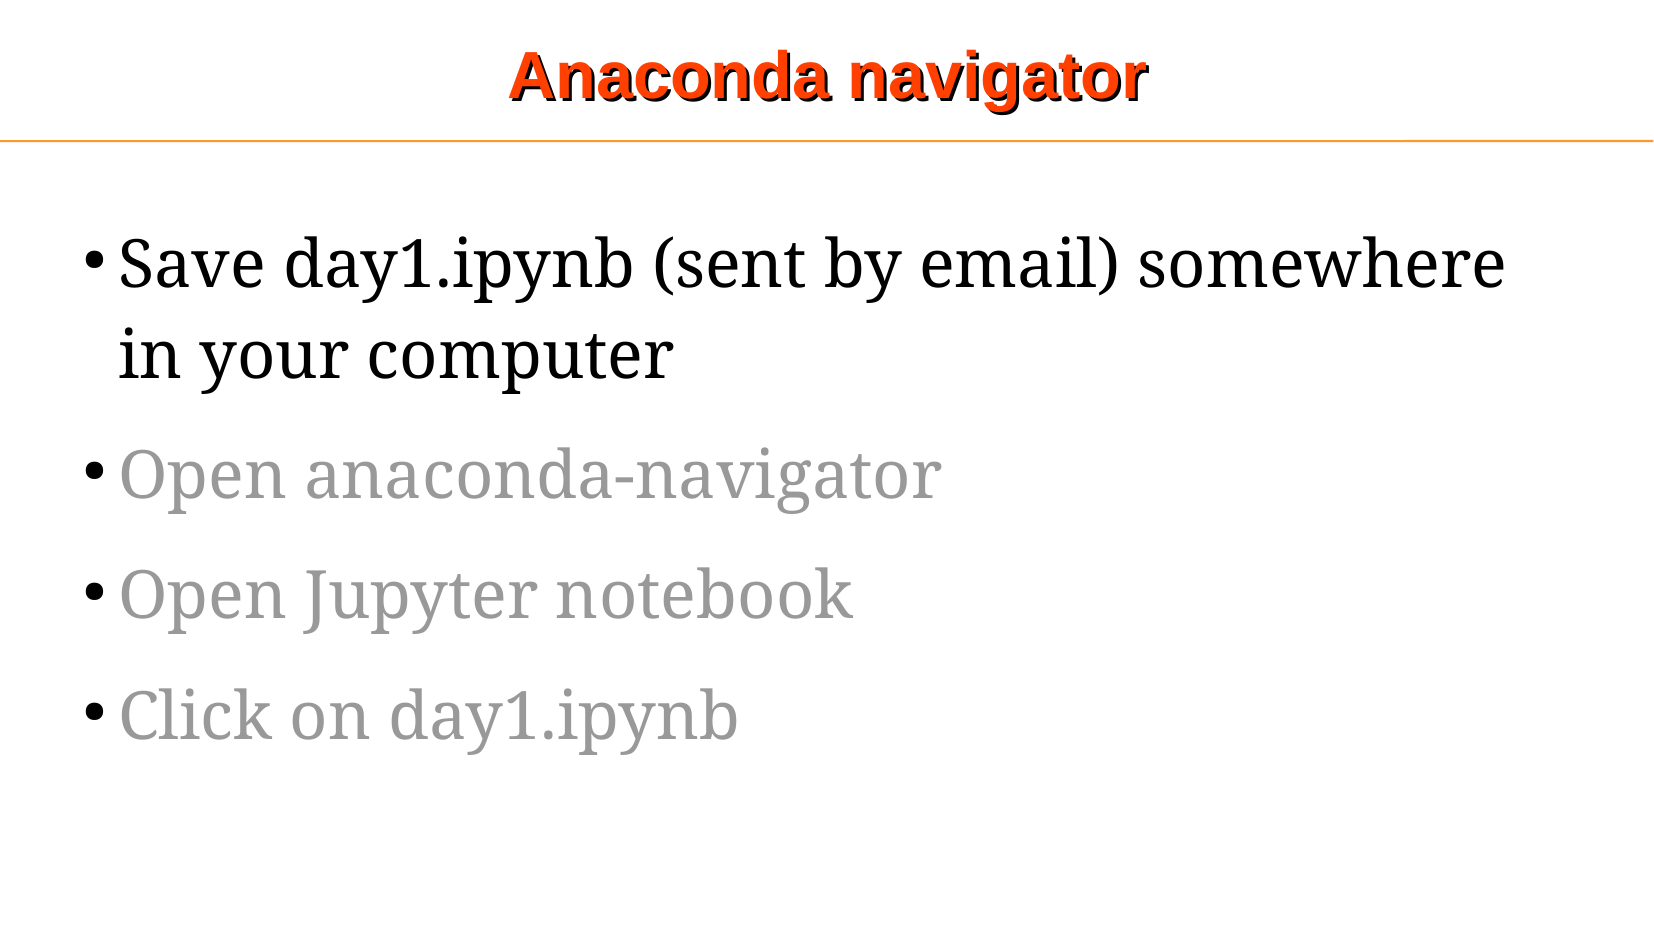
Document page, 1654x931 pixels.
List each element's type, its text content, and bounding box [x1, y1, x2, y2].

subtitle Save day1.ipynb (sent by email) somewhere in your computer Open anaconda-navigator Open Jupyter notebook Click on day1.ipynb [82, 217, 1571, 758]
text_box Anaconda navigator [492, 30, 1163, 121]
